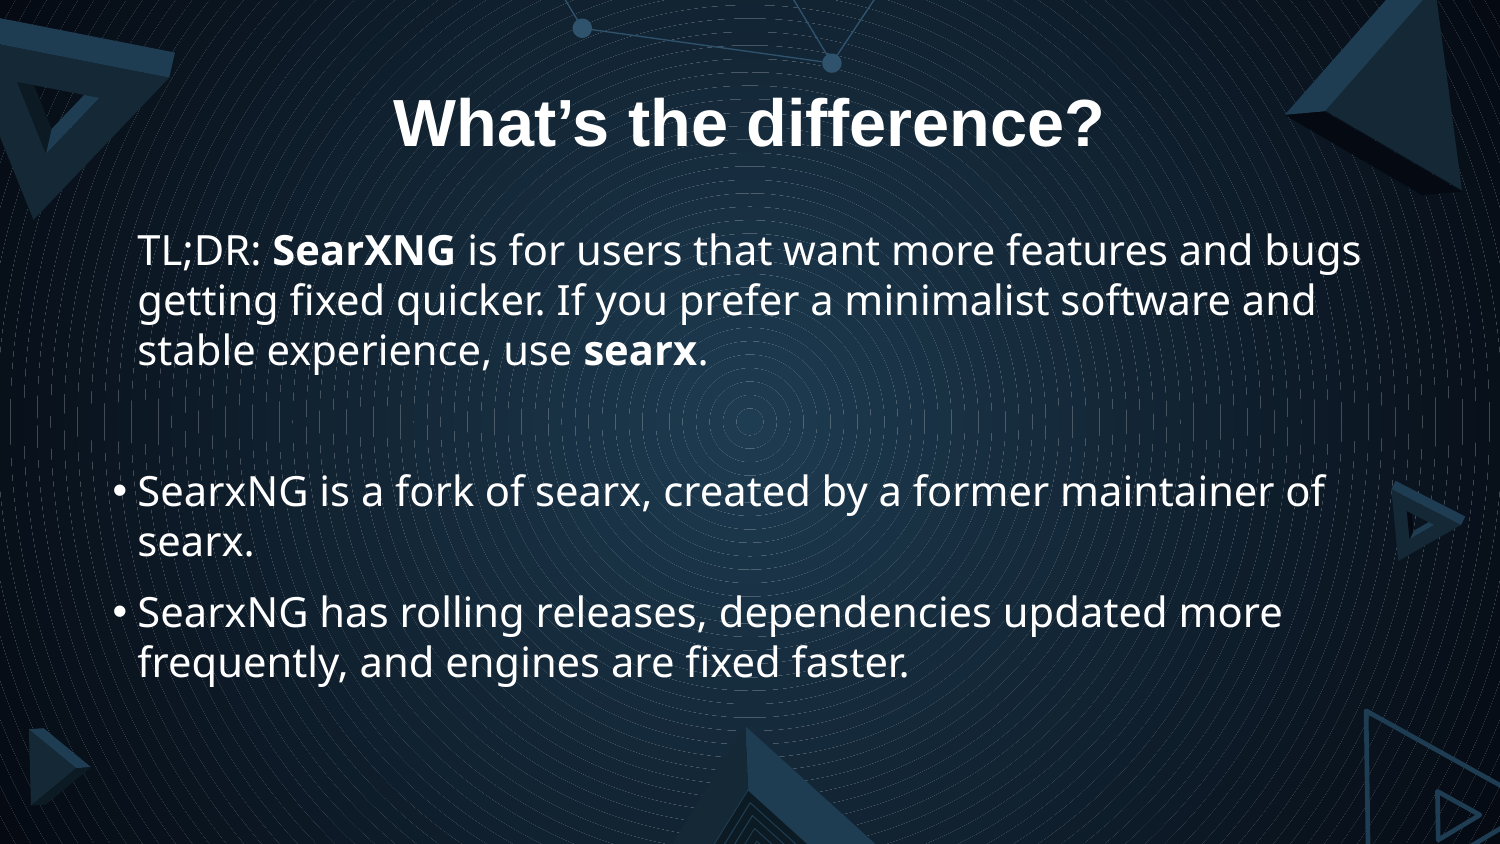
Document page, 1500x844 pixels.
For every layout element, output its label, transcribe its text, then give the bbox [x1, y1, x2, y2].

title What’s the difference? [116, 96, 1383, 145]
list TL;DR: SearXNG is for users that want more features and bugs getting fixed quicker. If you prefer a minimalist software and stable experience, use searx. SearxNG is a fork of searx, created by a former maintainer of searx. SearxNG has rolling releases, dependencies updated more frequently, and engines are fixed faster. [112, 208, 1379, 668]
